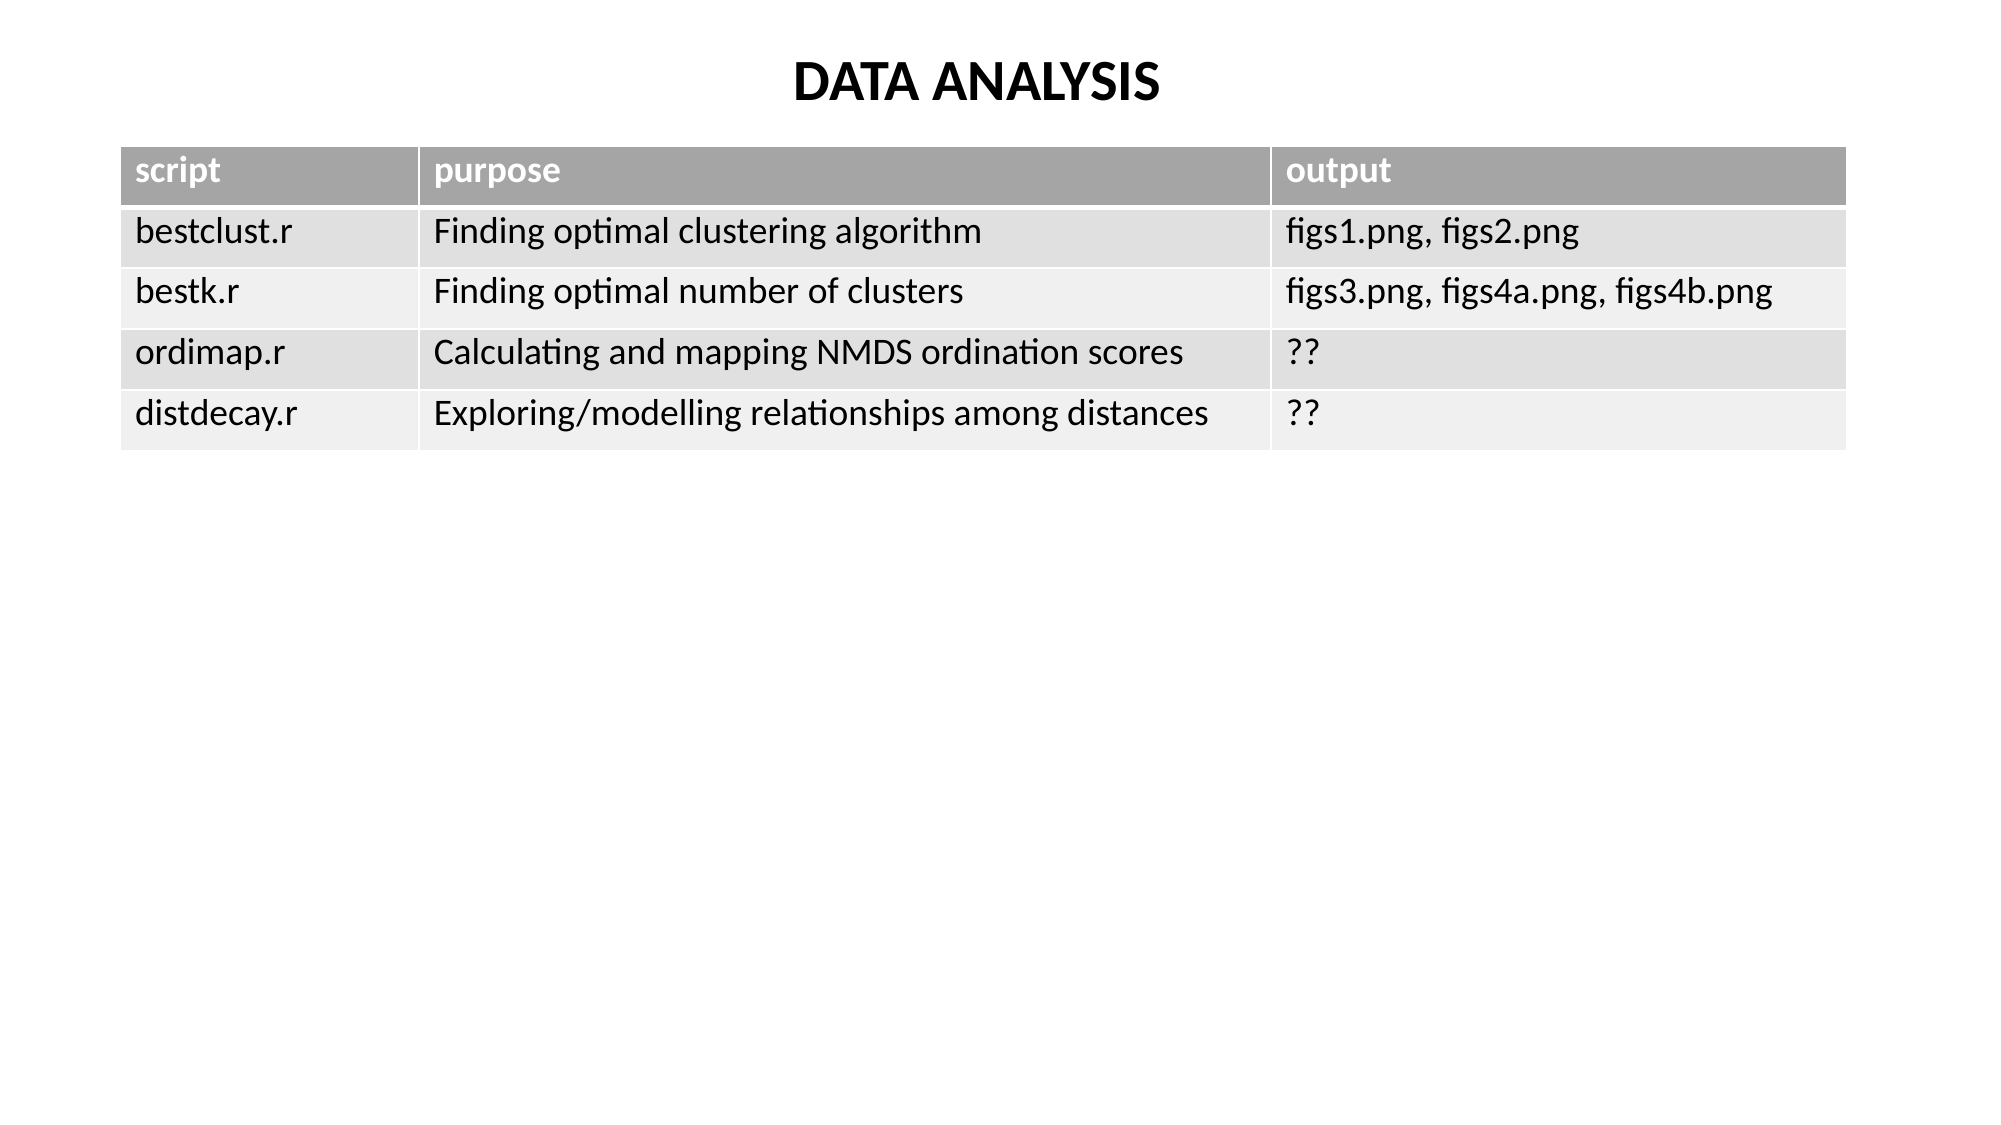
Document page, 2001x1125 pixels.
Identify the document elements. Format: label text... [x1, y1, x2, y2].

table_header script [121, 147, 418, 205]
table_cell Finding optimal number of clusters [420, 269, 1270, 328]
table_cell ?? [1272, 391, 1846, 450]
text_box DATA ANALYSIS [779, 34, 1176, 120]
table_cell Calculating and mapping NMDS ordination scores [420, 330, 1270, 389]
table_cell ordimap.r [121, 330, 418, 389]
table_cell bestk.r [121, 269, 418, 328]
table_cell Finding optimal clustering algorithm [420, 210, 1270, 267]
table_header purpose [420, 147, 1270, 205]
table_cell bestclust.r [121, 210, 418, 267]
table_cell Exploring/modelling relationships among distances [420, 391, 1270, 450]
table_cell figs3.png, figs4a.png, figs4b.png [1272, 269, 1846, 328]
table_cell ?? [1272, 330, 1846, 389]
table_header output [1272, 147, 1846, 205]
table_cell figs1.png, figs2.png [1272, 210, 1846, 267]
table_cell distdecay.r [121, 391, 418, 450]
